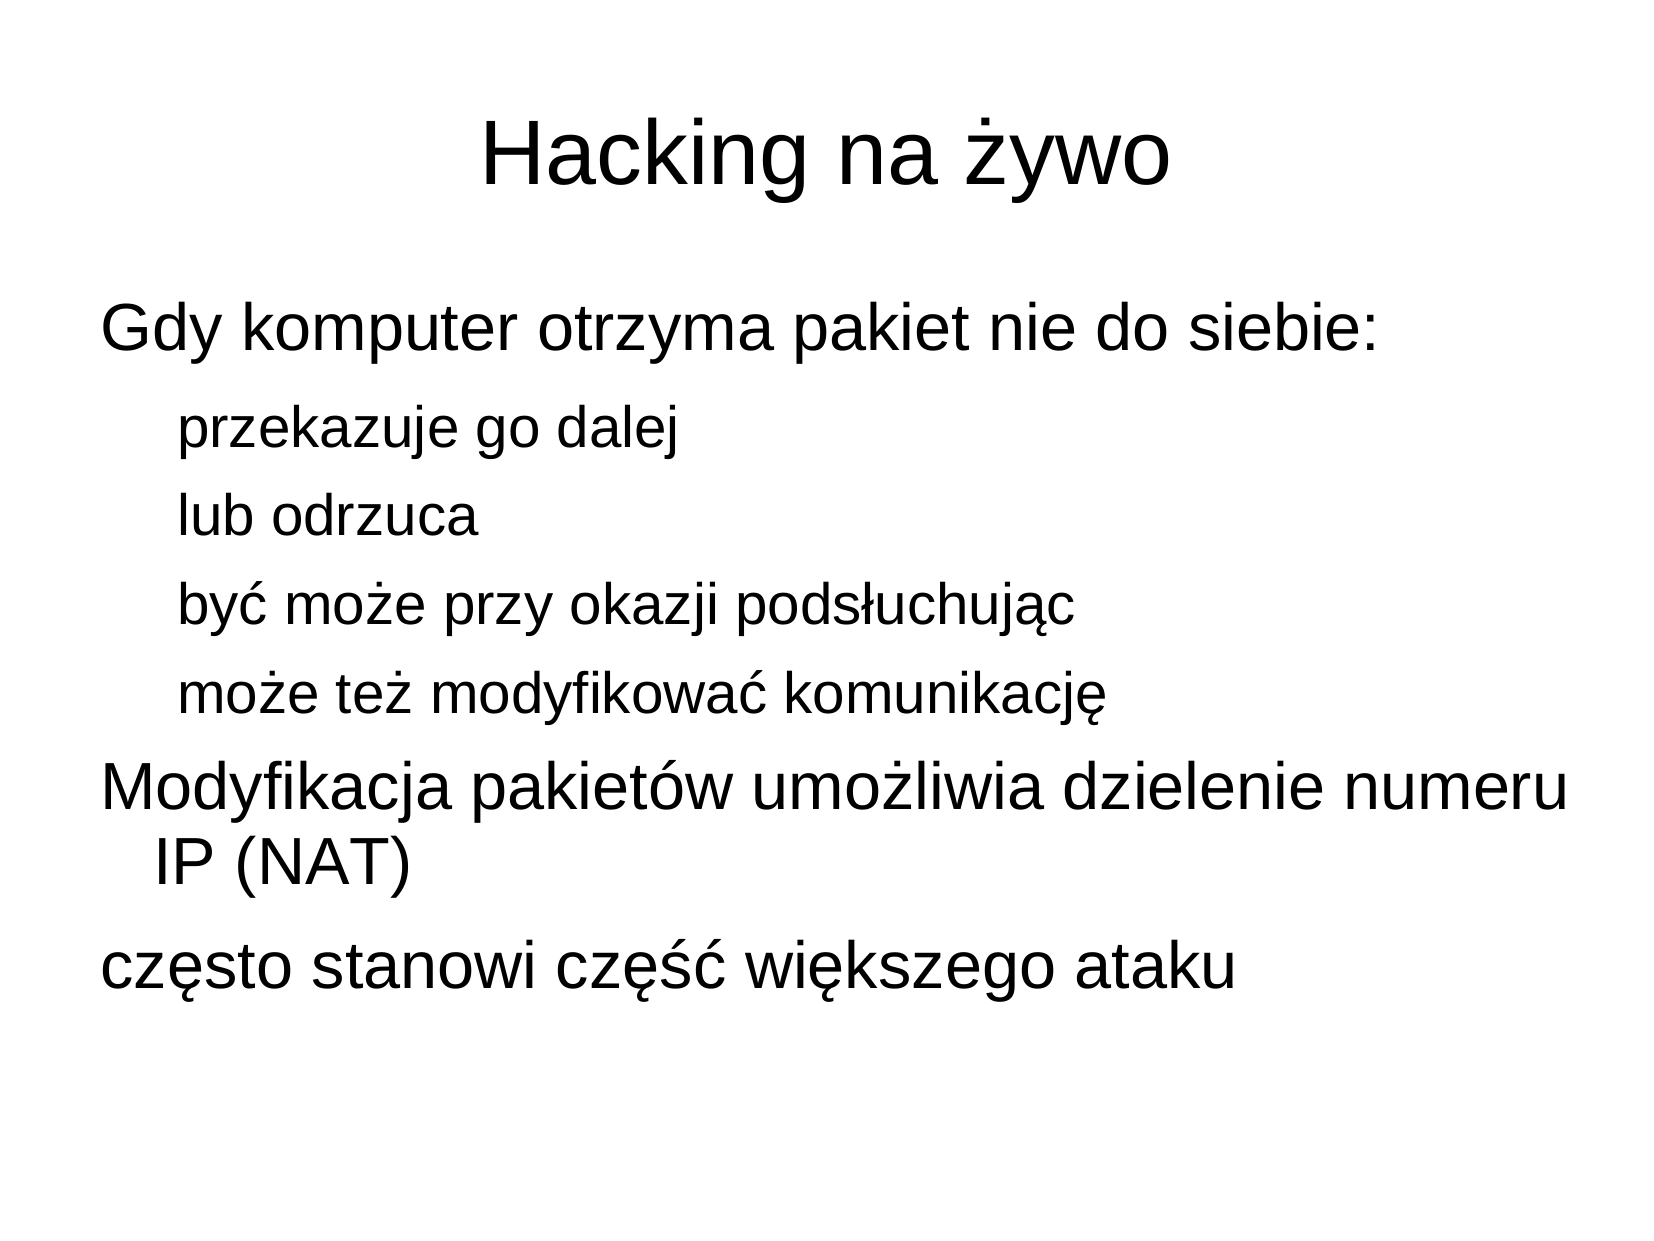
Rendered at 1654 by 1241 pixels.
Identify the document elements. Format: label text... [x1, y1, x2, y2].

list Gdy komputer otrzyma pakiet nie do siebie: przekazuje go dalej lub odrzuca być może przy okazji podsłuchując może też modyfikować komunikację Modyfikacja pakietów umożliwia dzielenie numeru IP (NAT) często stanowi część większego ataku [82, 290, 1571, 1094]
title Hacking na żywo [82, 56, 1571, 250]
